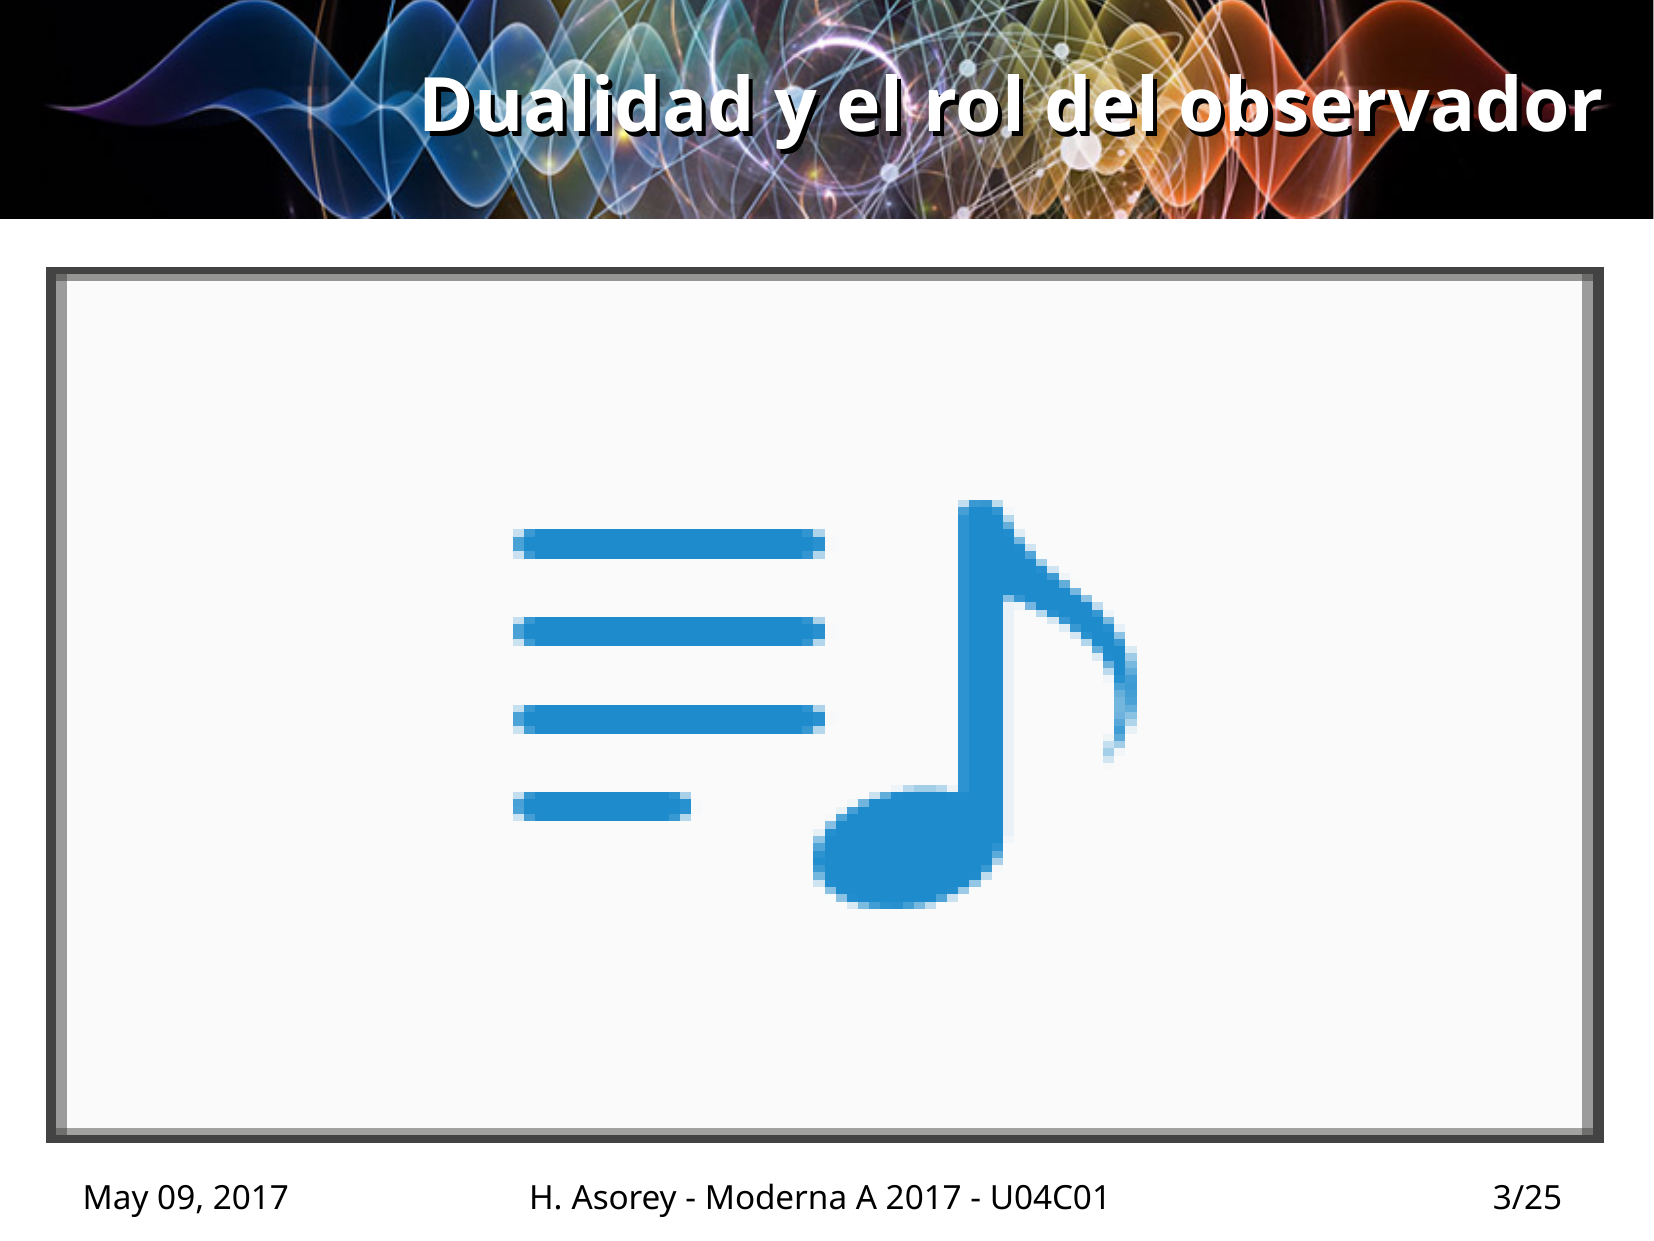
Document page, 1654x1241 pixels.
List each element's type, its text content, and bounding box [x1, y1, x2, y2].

title Dualidad y el rol del observador [45, 15, 1606, 191]
text_box [45, 266, 1606, 1144]
picture [0, 0, 1654, 219]
